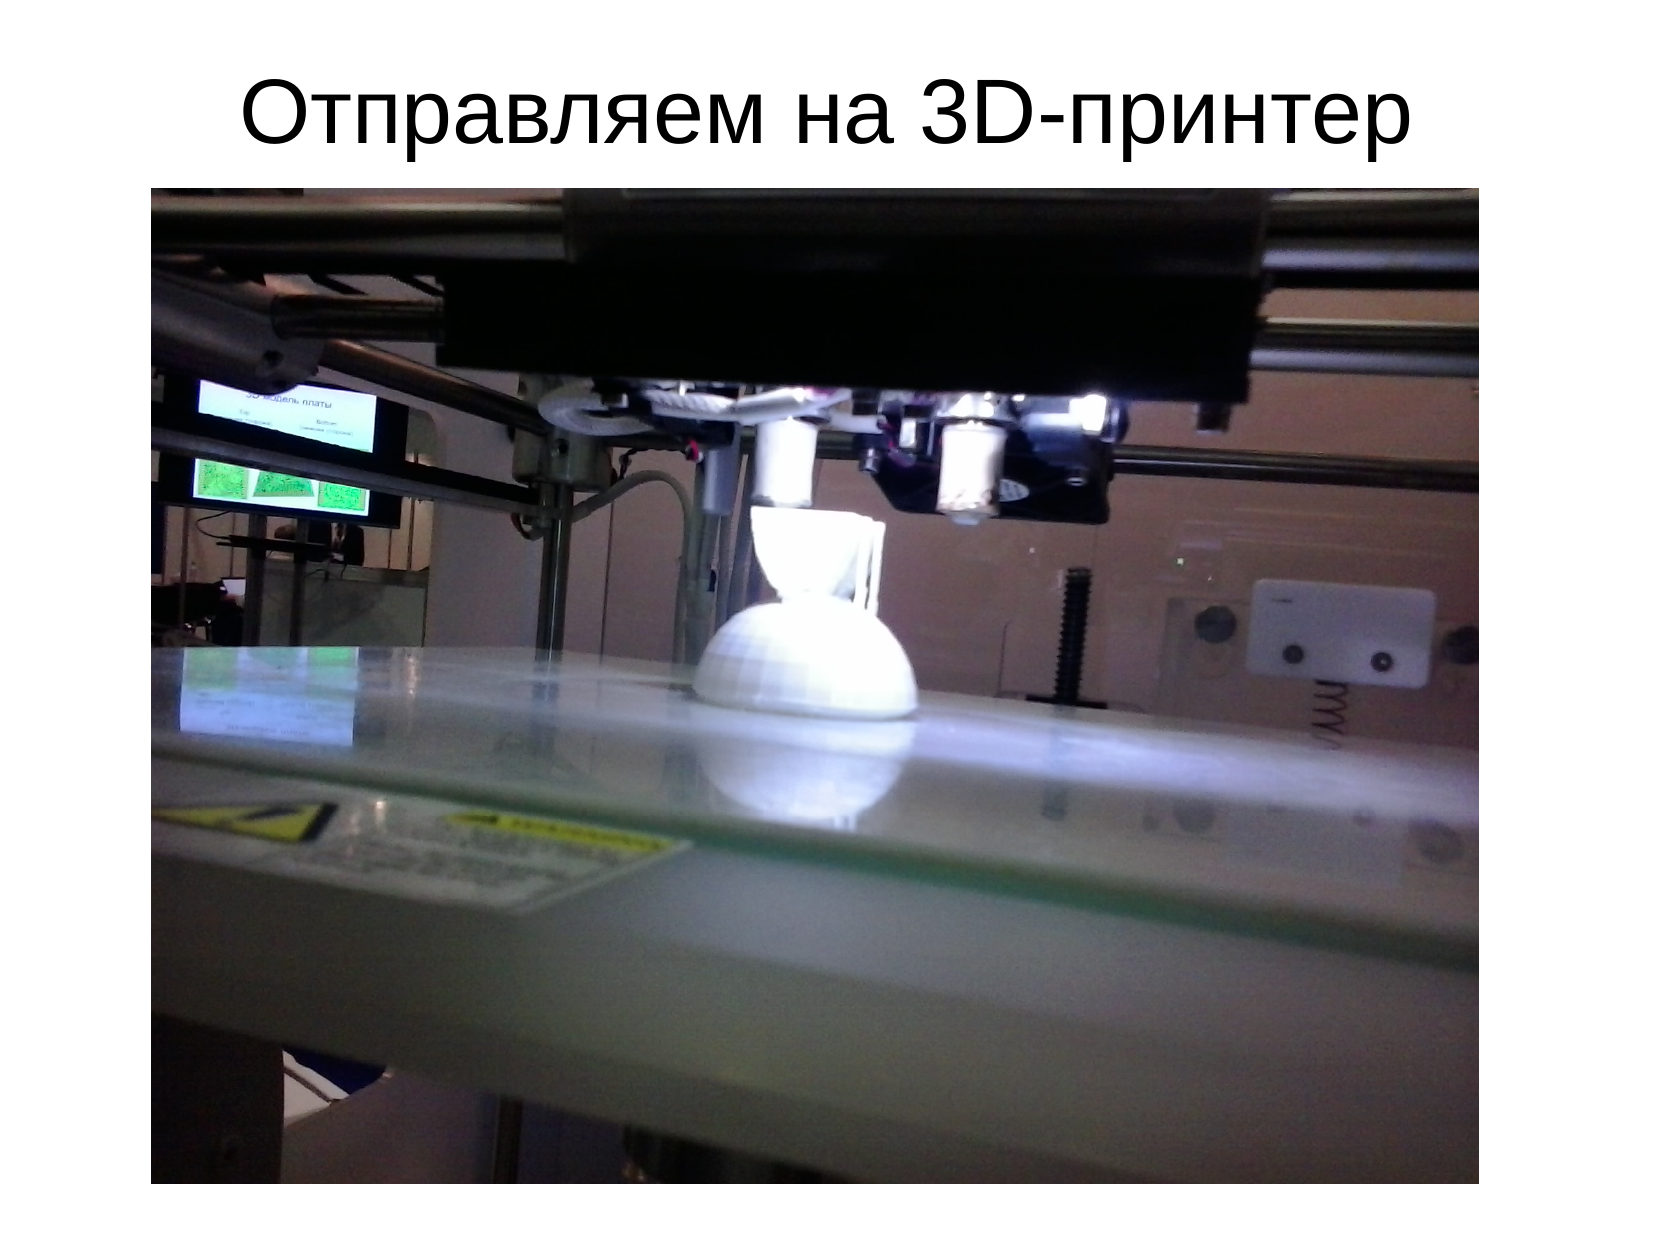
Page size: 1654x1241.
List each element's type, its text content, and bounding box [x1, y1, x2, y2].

title Отправляем на 3D-принтер [82, 8, 1571, 216]
picture [151, 188, 1479, 1184]
